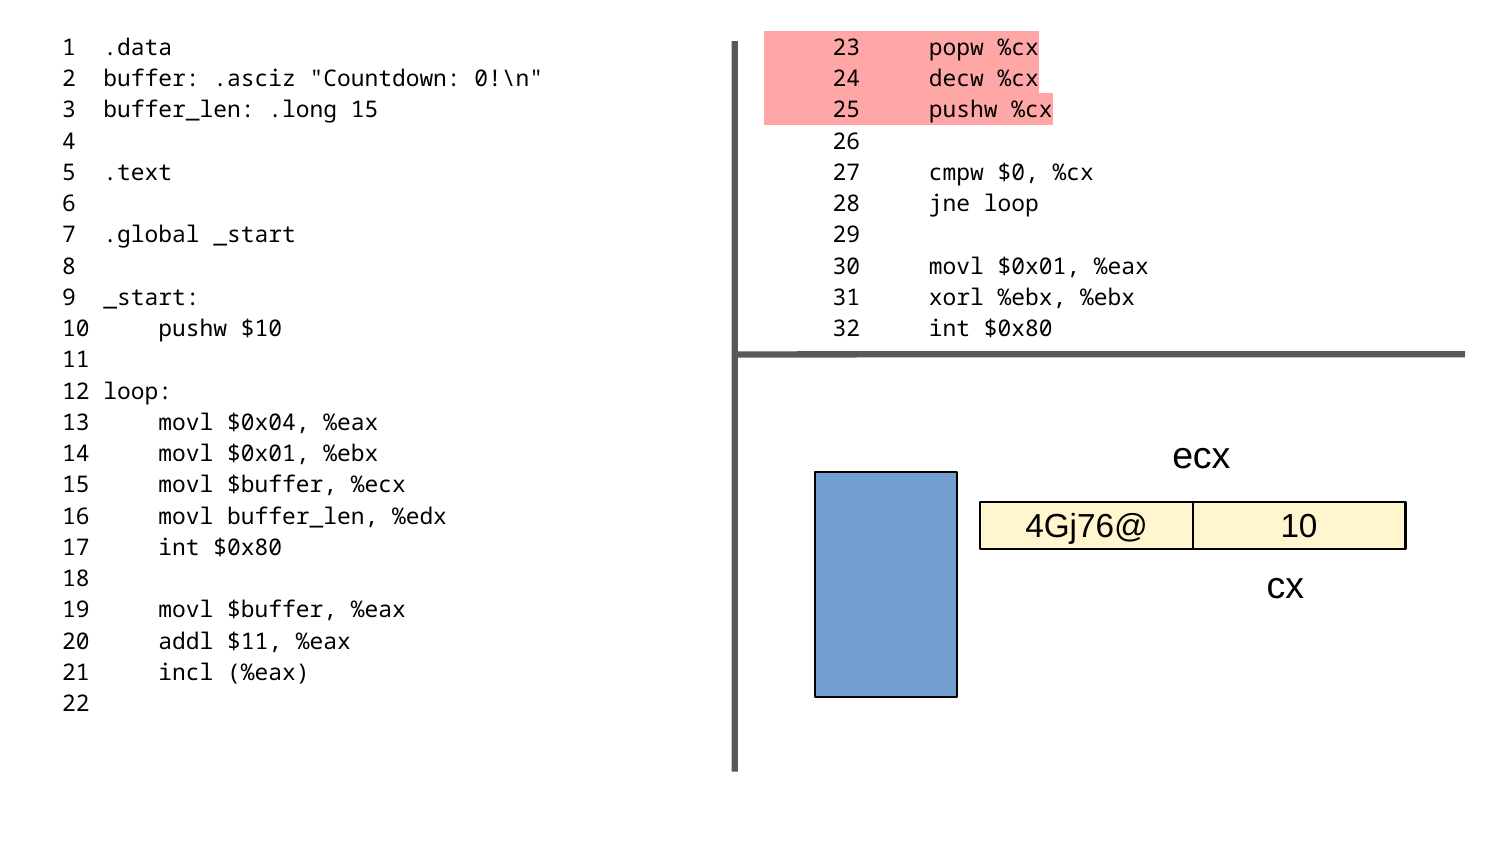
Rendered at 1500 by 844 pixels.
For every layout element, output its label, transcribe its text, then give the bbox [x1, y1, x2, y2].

text_box 4Gj76@ [980, 501, 1193, 550]
text_box cx [1251, 557, 1320, 615]
text_box 1 .data 2 buffer: .asciz "Countdown: 0!\n" 3 buffer_len: .long 15 4 5 .text 6 7 .global _start 8 9 _start: 10 pushw $10 11 12 loop: 13 movl $0x04, %eax 14 movl $0x01, %ebx 15 movl $buffer, %ecx 16 movl buffer_len, %edx 17 int $0x80 18 19 movl $buffer, %eax 20 addl $11, %eax 21 incl (%eax) 22 [47, 23, 559, 735]
text_box 23 popw %cx 24 decw %cx 25 pushw %cx 26 27 cmpw $0, %cx 28 jne loop 29 30 movl $0x01, %eax 31 xorl %ebx, %ebx 32 int $0x80 [749, 23, 1164, 351]
text_box ecx [1157, 427, 1264, 527]
text_box [814, 472, 957, 697]
text_box 10 [1193, 501, 1406, 550]
